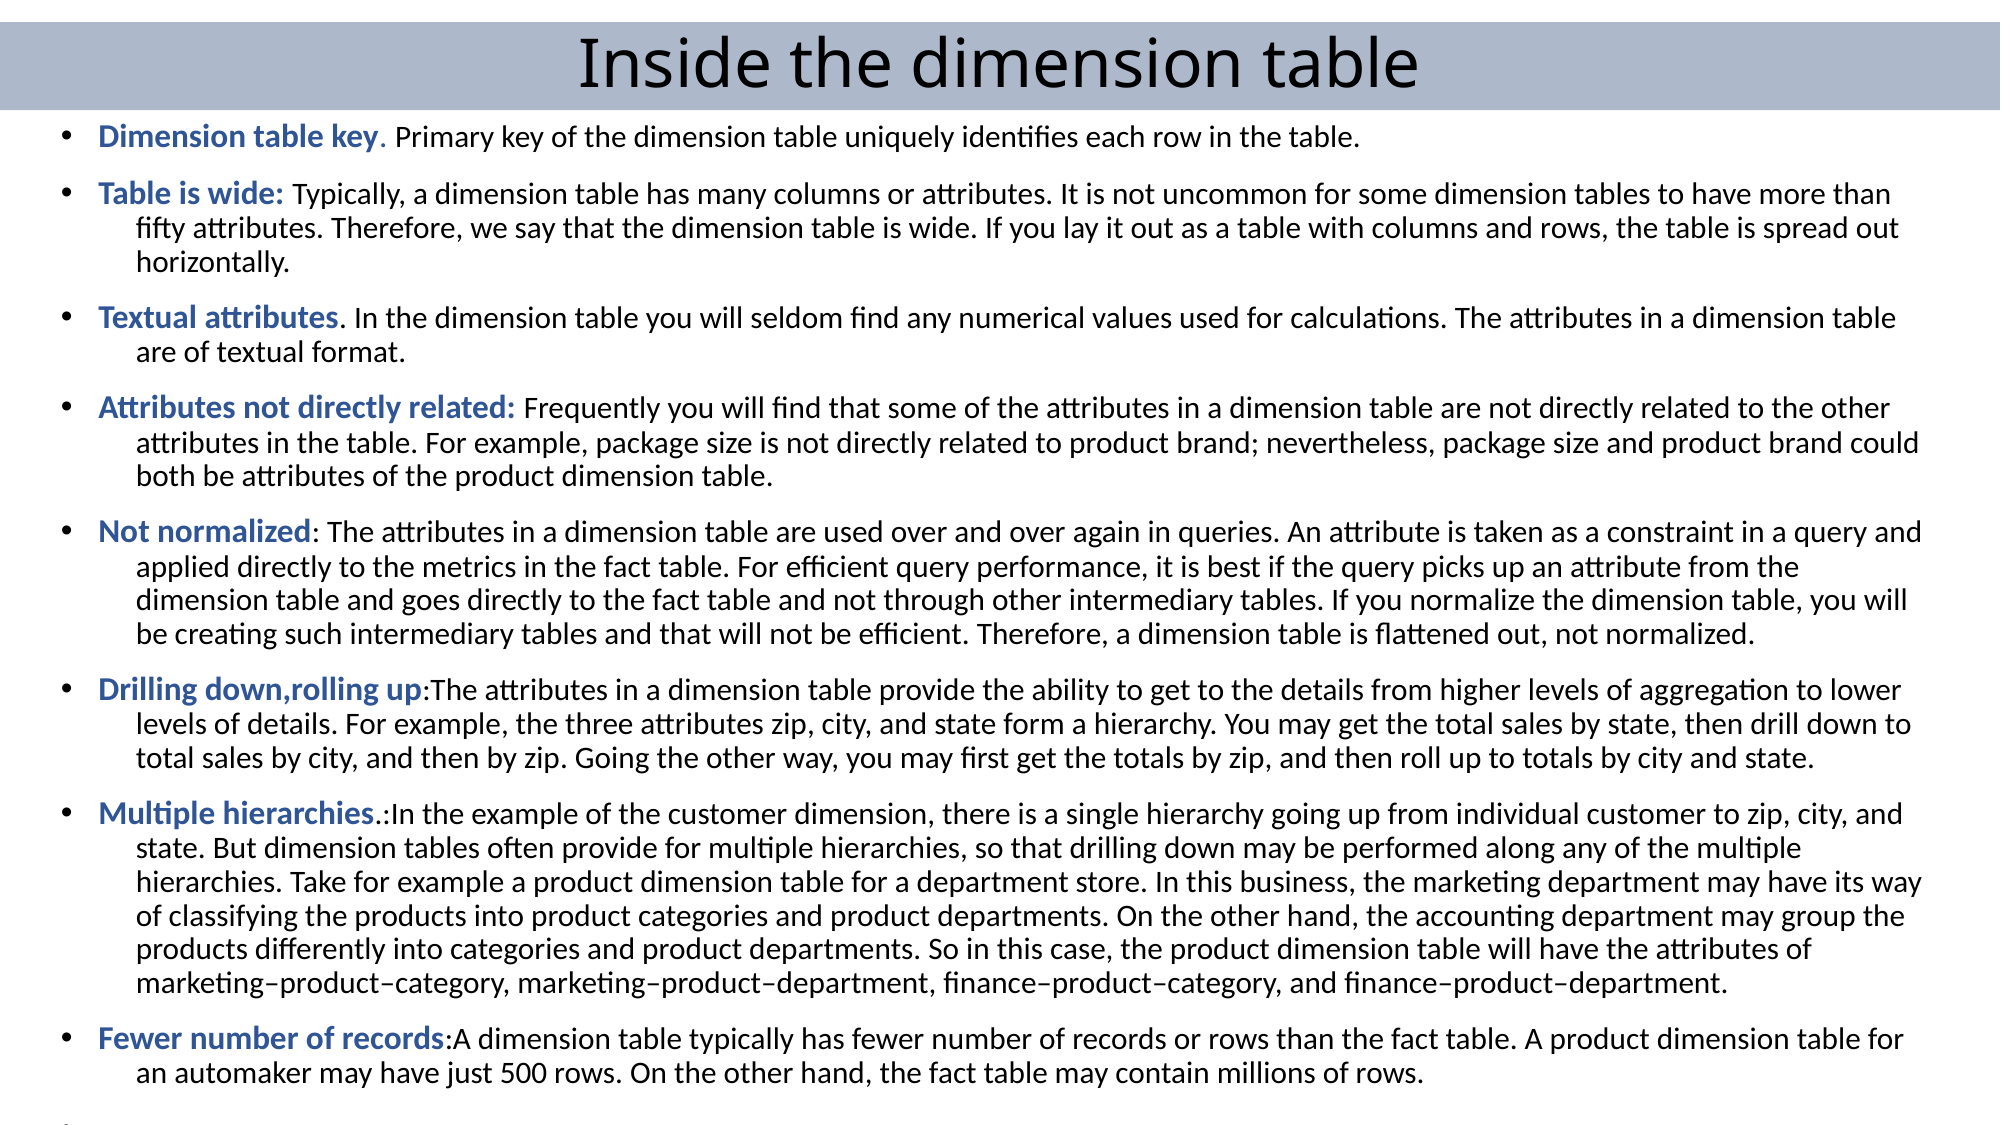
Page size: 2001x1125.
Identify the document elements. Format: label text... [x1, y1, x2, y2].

title Inside the dimension table [0, 22, 2000, 111]
list Dimension table key. Primary key of the dimension table uniquely identifies each row in the table. Table is wide: Typically, a dimension table has many columns or attributes. It is not uncommon for some dimension tables to have more than fifty attributes. Therefore, we say that the dimension table is wide. If you lay it out as a table with columns and rows, the table is spread out horizontally. Textual attributes. In the dimension table you will seldom find any numerical values used for calculations. The attributes in a dimension table are of textual format. Attributes not directly related: Frequently you will find that some of the attributes in a dimension table are not directly related to the other attributes in the table. For example, package size is not directly related to product brand; nevertheless, package size and product brand could both be attributes of the product dimension table. Not normalized: The attributes in a dimension table are used over and over again in queries. An attribute is taken as a constraint in a query and applied directly to the metrics in the fact table. For efficient query performance, it is best if the query picks up an attribute from the dimension table and goes directly to the fact table and not through other intermediary tables. If you normalize the dimension table, you will be creating such intermediary tables and that will not be efficient. Therefore, a dimension table is flattened out, not normalized. Drilling down,rolling up:The attributes in a dimension table provide the ability to get to the details from higher levels of aggregation to lower levels of details. For example, the three attributes zip, city, and state form a hierarchy. You may get the total sales by state, then drill down to total sales by city, and then by zip. Going the other way, you may first get the totals by zip, and then roll up to totals by city and state. Multiple hierarchies.:In the example of the customer dimension, there is a single hierarchy going up from individual customer to zip, city, and state. But dimension tables often provide for multiple hierarchies, so that drilling down may be performed along any of the multiple hierarchies. Take for example a product dimension table for a department store. In this business, the marketing department may have its way of classifying the products into product categories and product departments. On the other hand, the accounting department may group the products differently into categories and product departments. So in this case, the product dimension table will have the attributes of marketing–product–category, marketing–product–department, finance–product–category, and finance–product–department. Fewer number of records:A dimension table typically has fewer number of records or rows than the fact table. A product dimension table for an automaker may have just 500 rows. On the other hand, the fact table may contain millions of rows. [45, 111, 1951, 1102]
